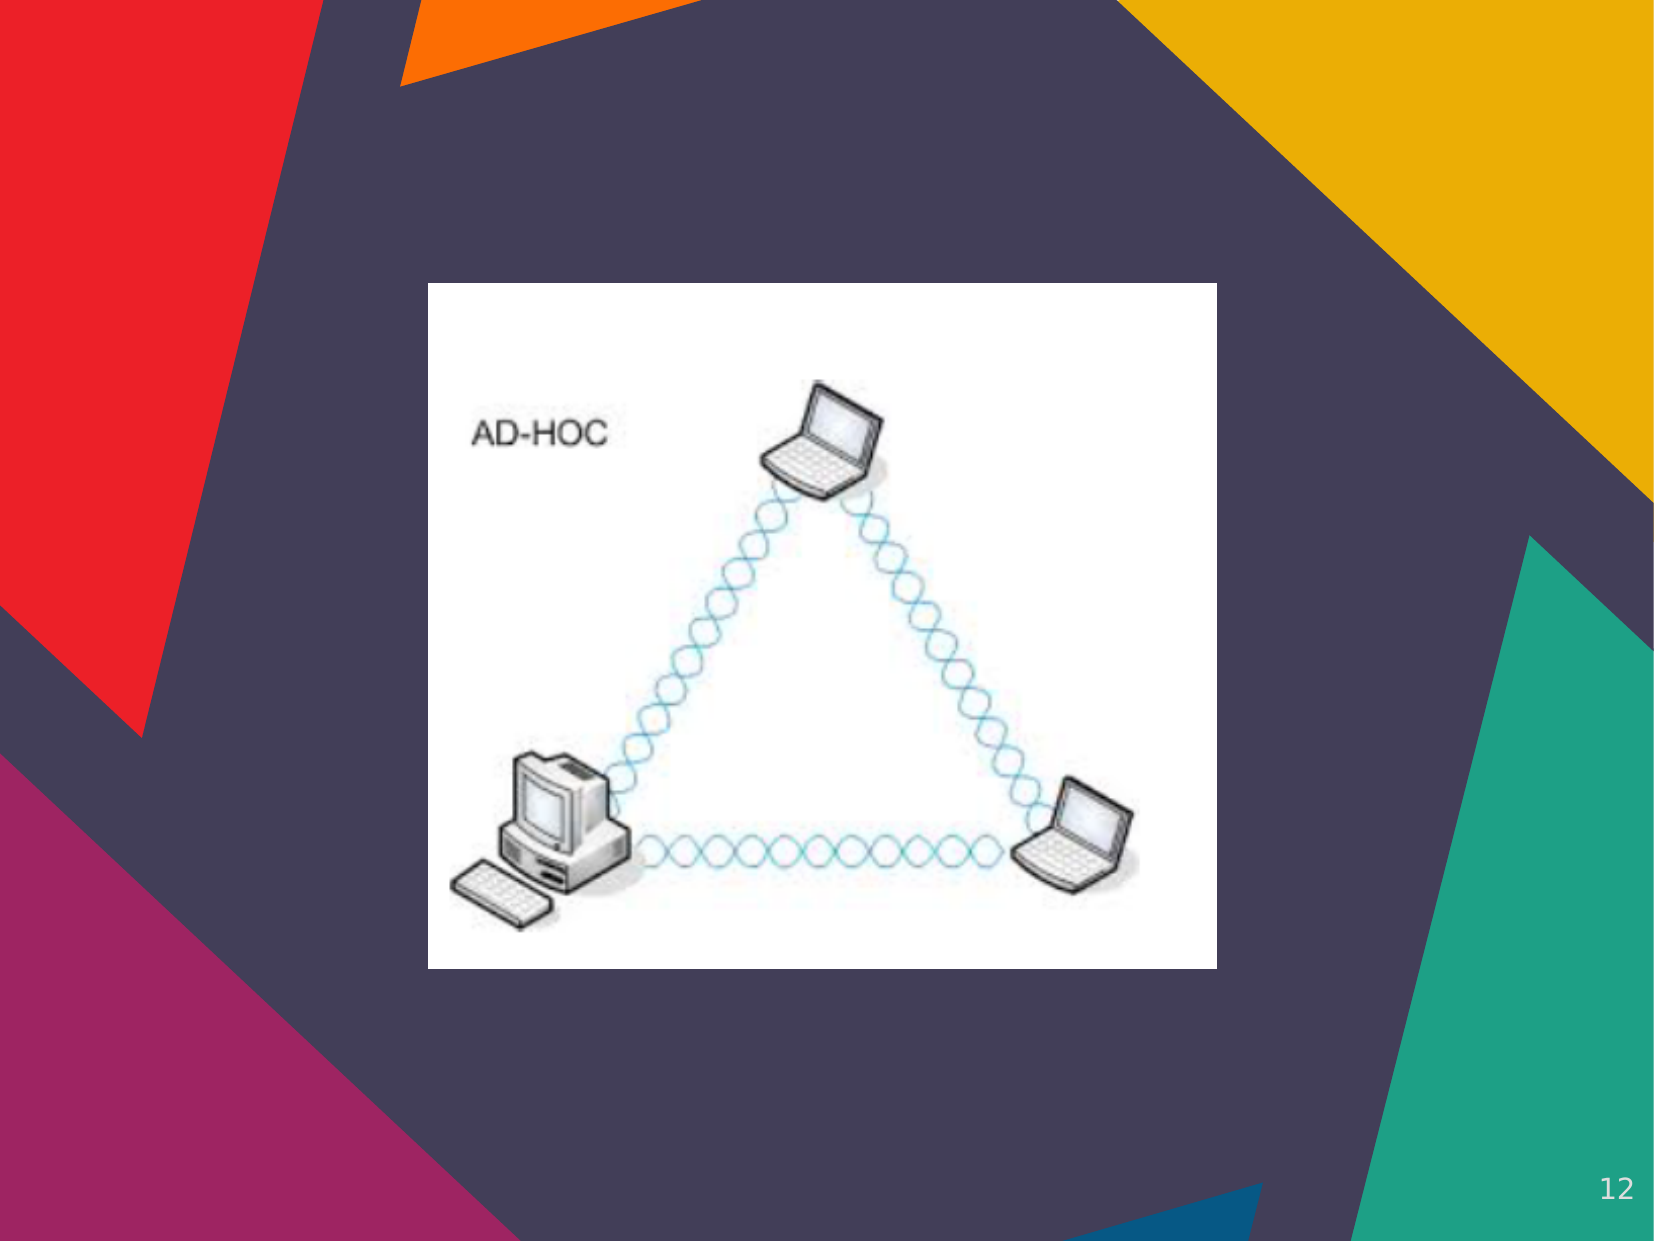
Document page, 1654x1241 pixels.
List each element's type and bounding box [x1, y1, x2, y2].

picture [428, 283, 1217, 969]
